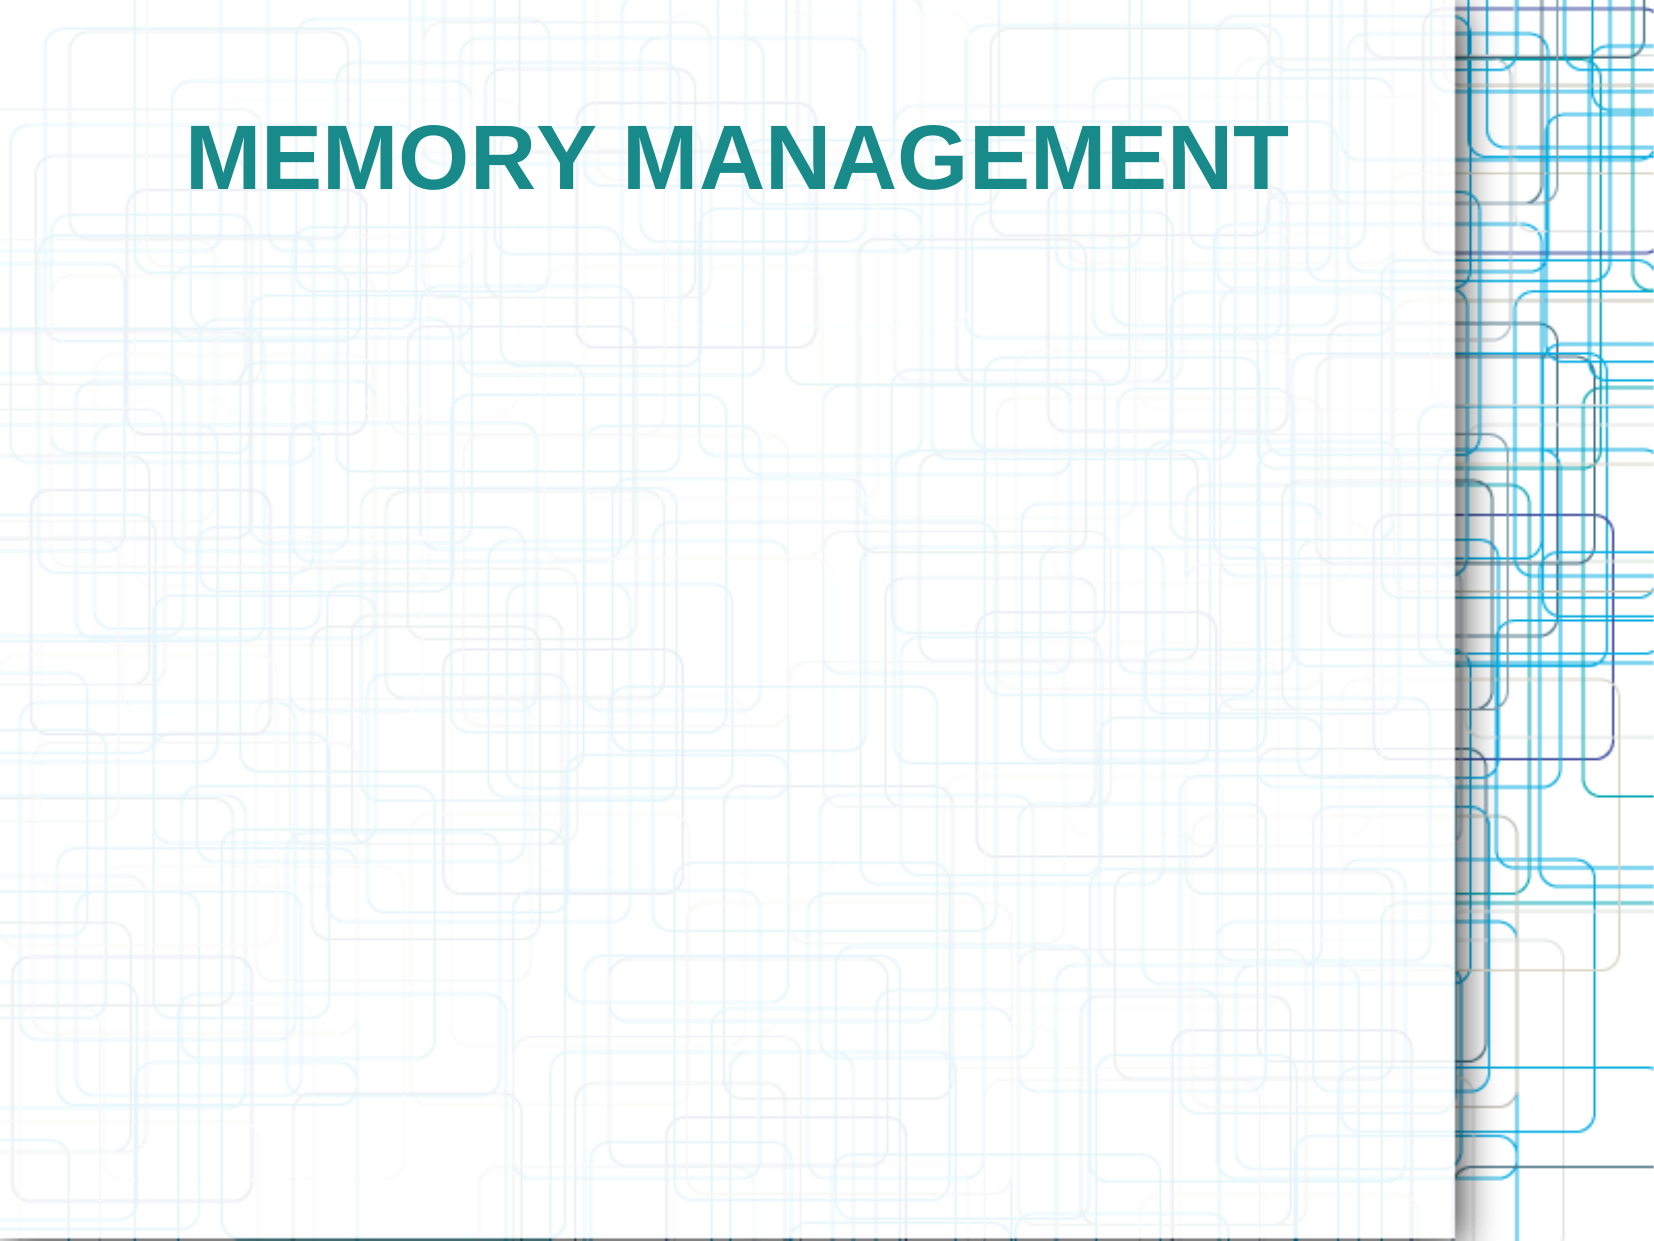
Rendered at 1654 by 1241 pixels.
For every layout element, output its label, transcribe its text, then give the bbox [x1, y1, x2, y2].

title MEMORY MANAGEMENT [59, 49, 1418, 257]
